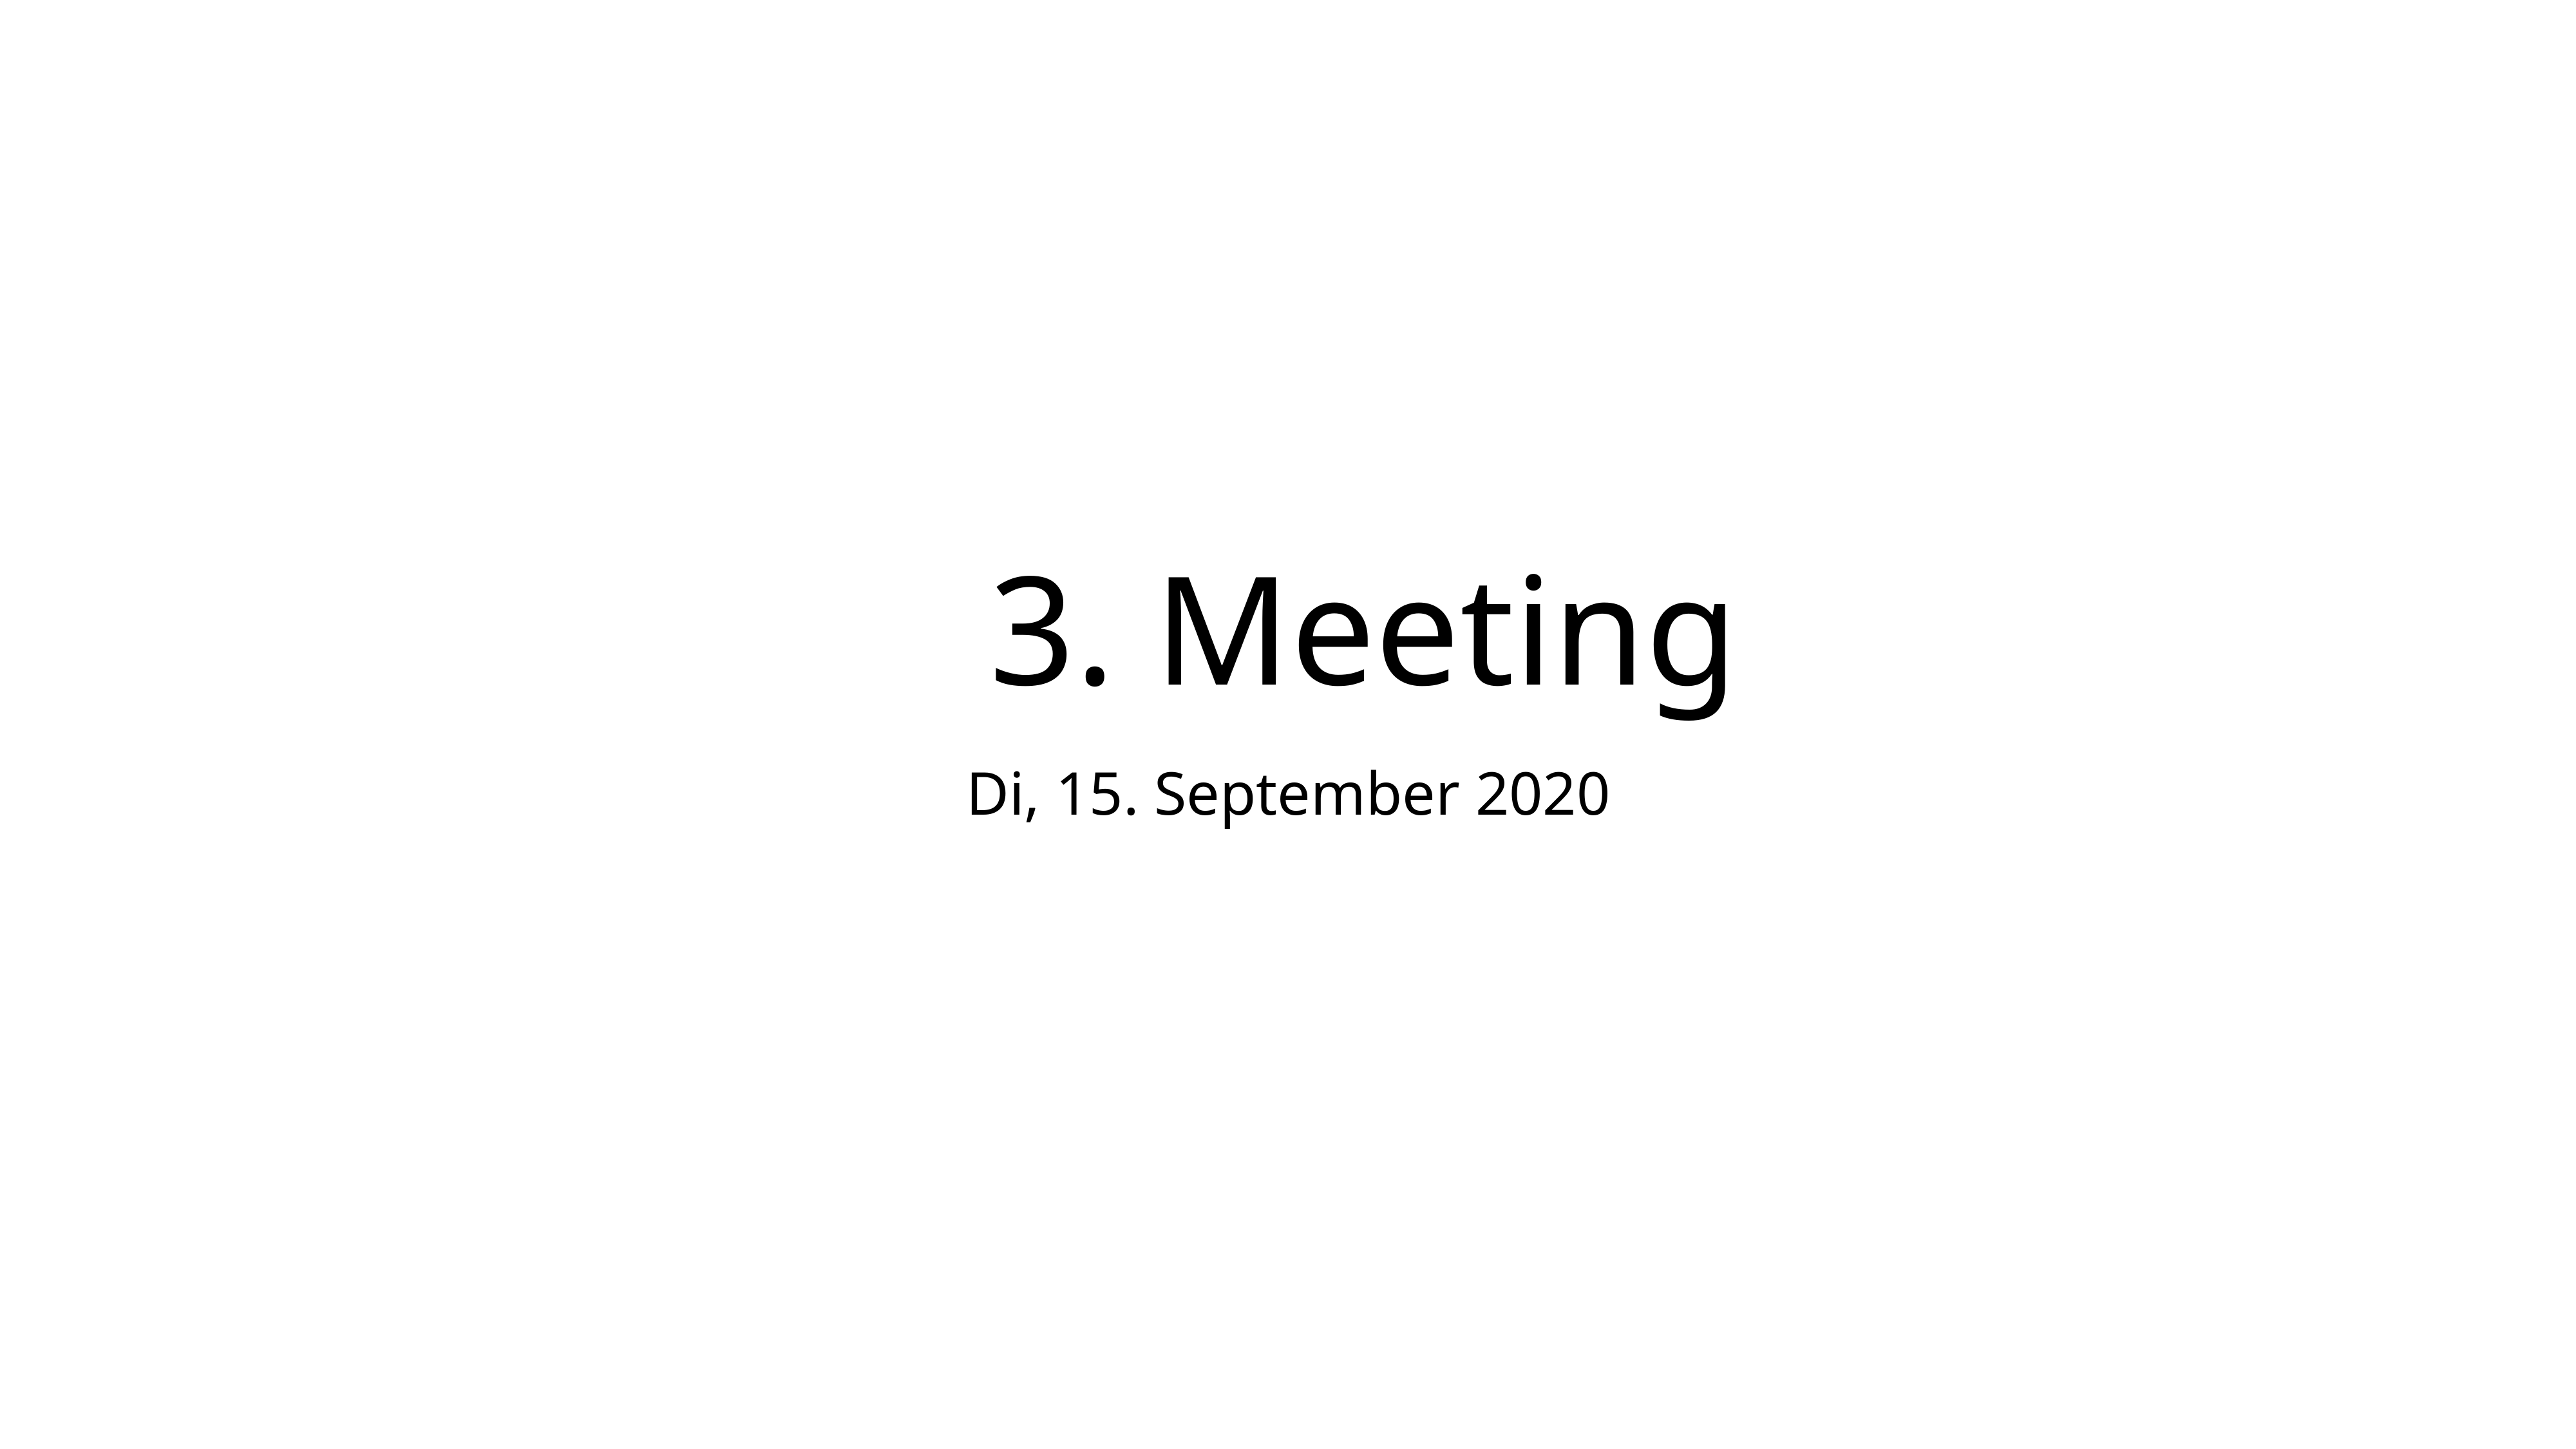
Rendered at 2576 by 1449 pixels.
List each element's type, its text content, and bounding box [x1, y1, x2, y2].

text_box 3. Meeting [252, 243, 2325, 734]
text_box Di, 15. September 2020 [252, 747, 2325, 915]
